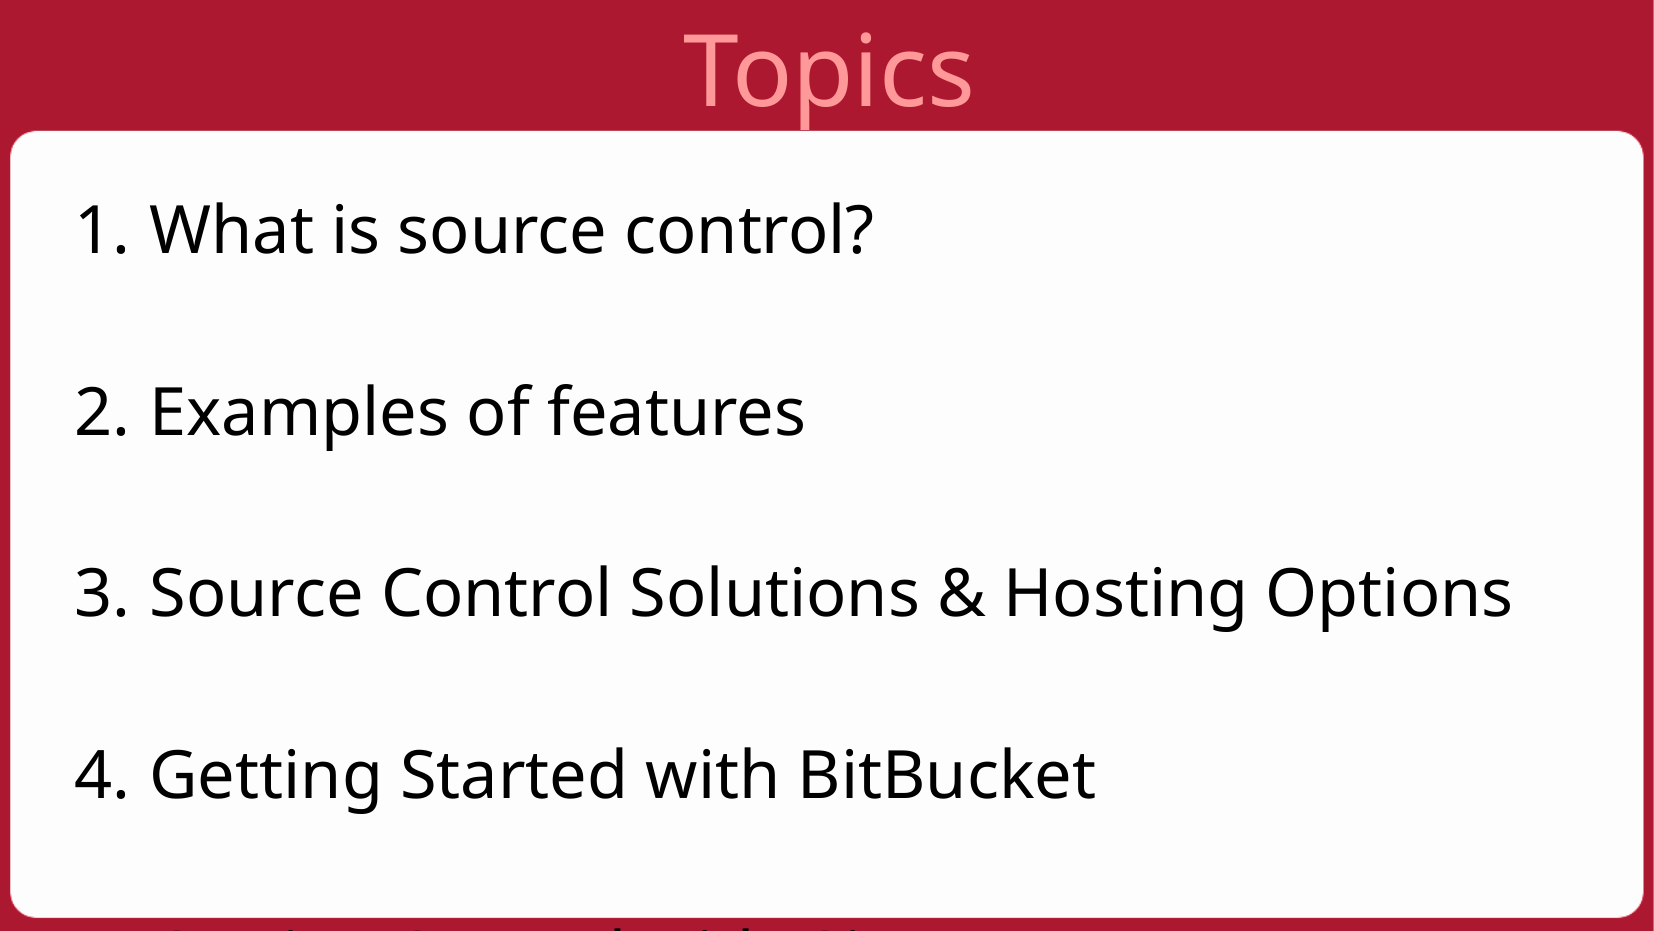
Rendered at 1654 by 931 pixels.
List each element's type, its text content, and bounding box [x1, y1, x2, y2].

text_box 1. What is source control? 2. Examples of features 3. Source Control Solutions & Hosting Options 4. Getting Started with BitBucket 5. Getting Started with Git [74, 182, 1606, 909]
picture [0, 0, 1654, 931]
title Topics [85, 3, 1574, 131]
